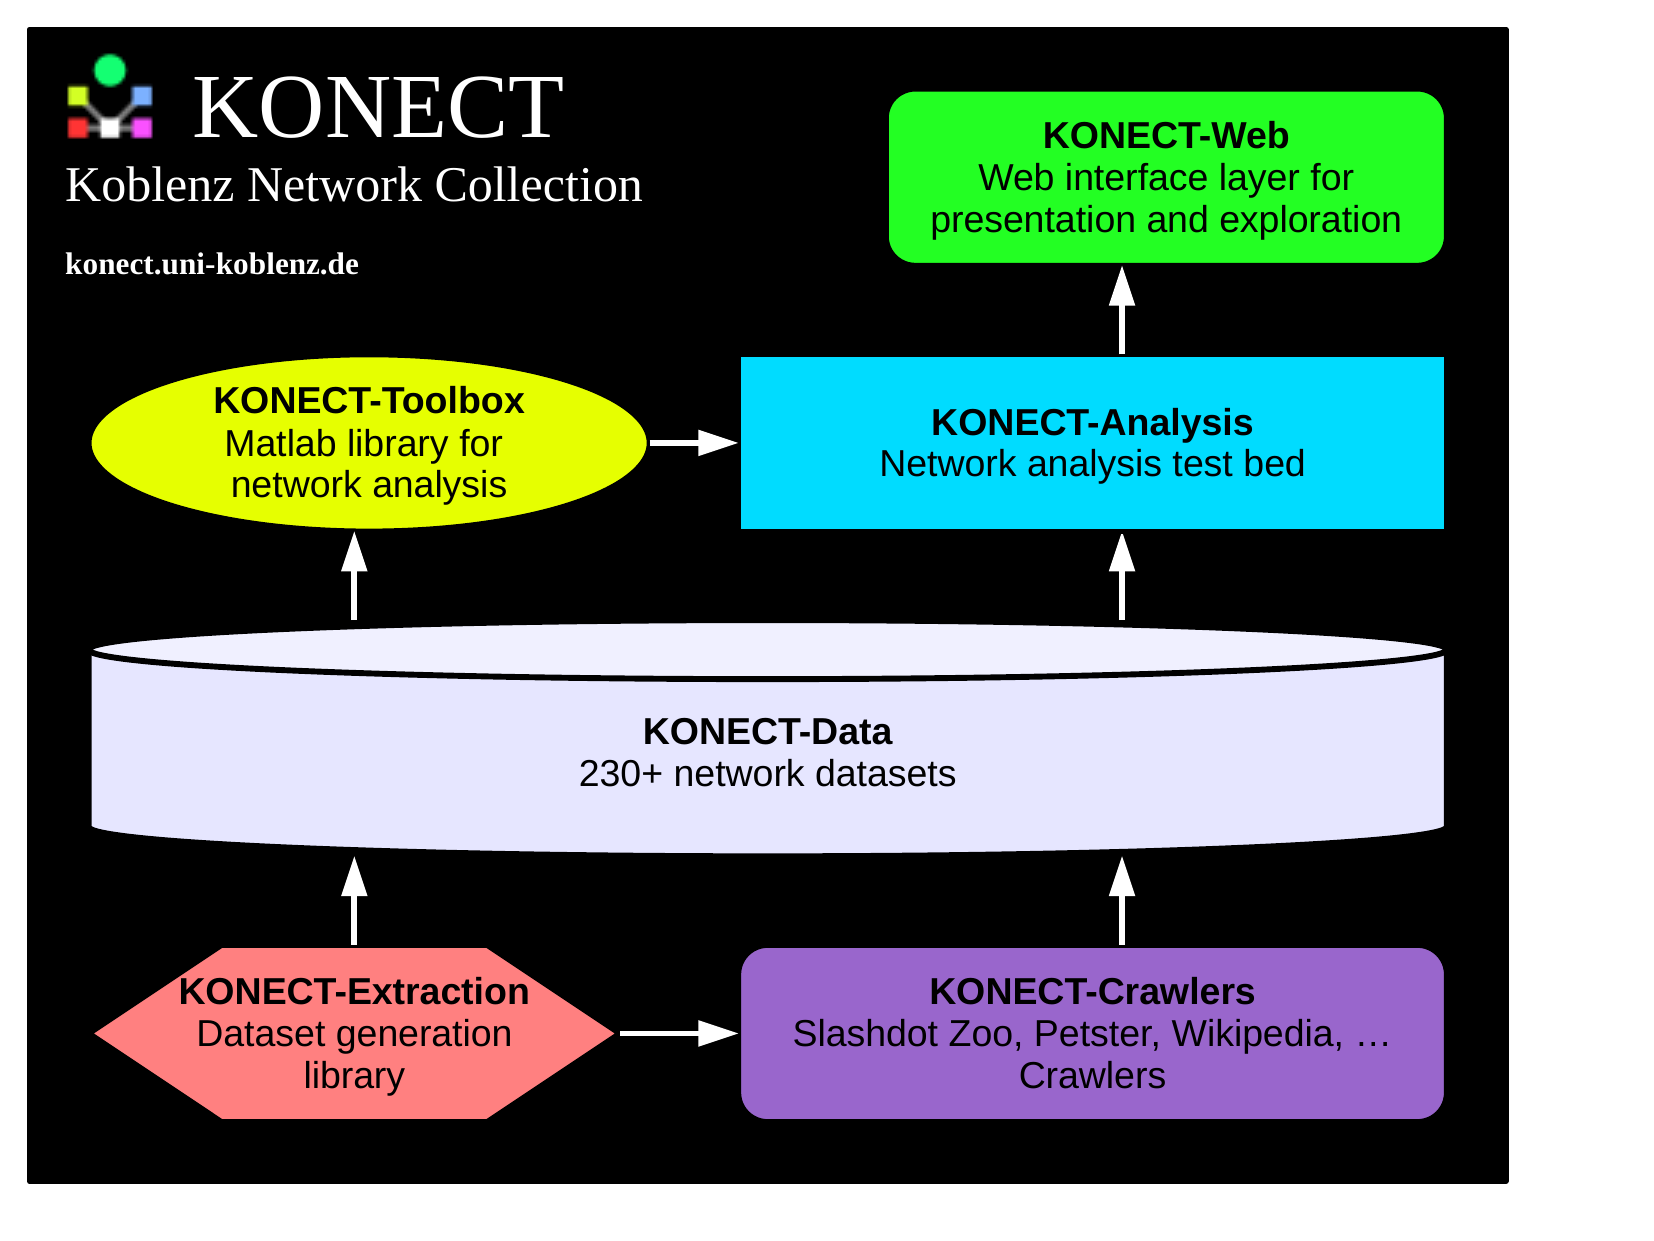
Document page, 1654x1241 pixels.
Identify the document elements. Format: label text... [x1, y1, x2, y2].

picture [63, 49, 159, 145]
text_box KONECT Koblenz Network Collection konect.uni-koblenz.de [50, 47, 659, 292]
text_box KONECT-Crawlers Slashdot Zoo, Petster, Wikipedia, … Crawlers [738, 944, 1447, 1123]
text_box [29, 29, 1506, 1182]
text_box KONECT-Toolbox Matlab library for network analysis [88, 354, 650, 532]
text_box KONECT-Extraction Dataset generation library [88, 944, 620, 1123]
text_box KONECT-Web Web interface layer for presentation and exploration [885, 88, 1447, 266]
text_box KONECT-Data 230+ network datasets [88, 651, 1447, 857]
text_box KONECT-Analysis Network analysis test bed [738, 354, 1447, 532]
